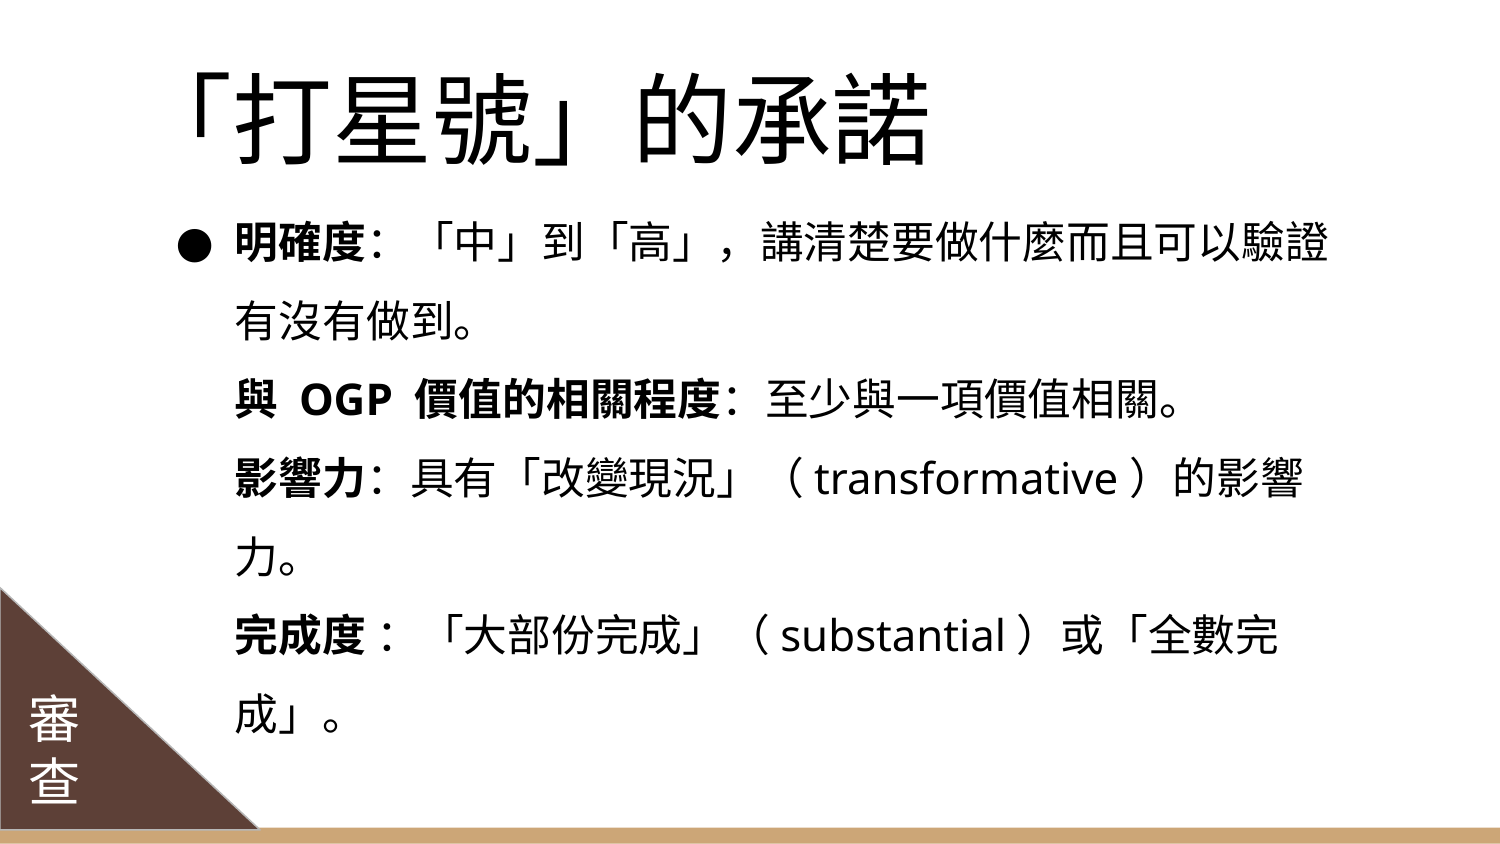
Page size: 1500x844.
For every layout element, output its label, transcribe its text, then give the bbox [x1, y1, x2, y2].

title 明確度：「中」到「高」，講清楚要做什麼而且可以驗證有沒有做到。 與 OGP 價值的相關程度：至少與一項價值相關。 影響力：具有「改變現況」（transformative）的影響力。 完成度 ：「大部份完成」（substantial）或「全數完成」。 [144, 256, 1355, 672]
text_box 審查 [13, 671, 111, 760]
title 「打星號」的承諾 [117, 0, 1383, 235]
text_box [0, 587, 261, 830]
